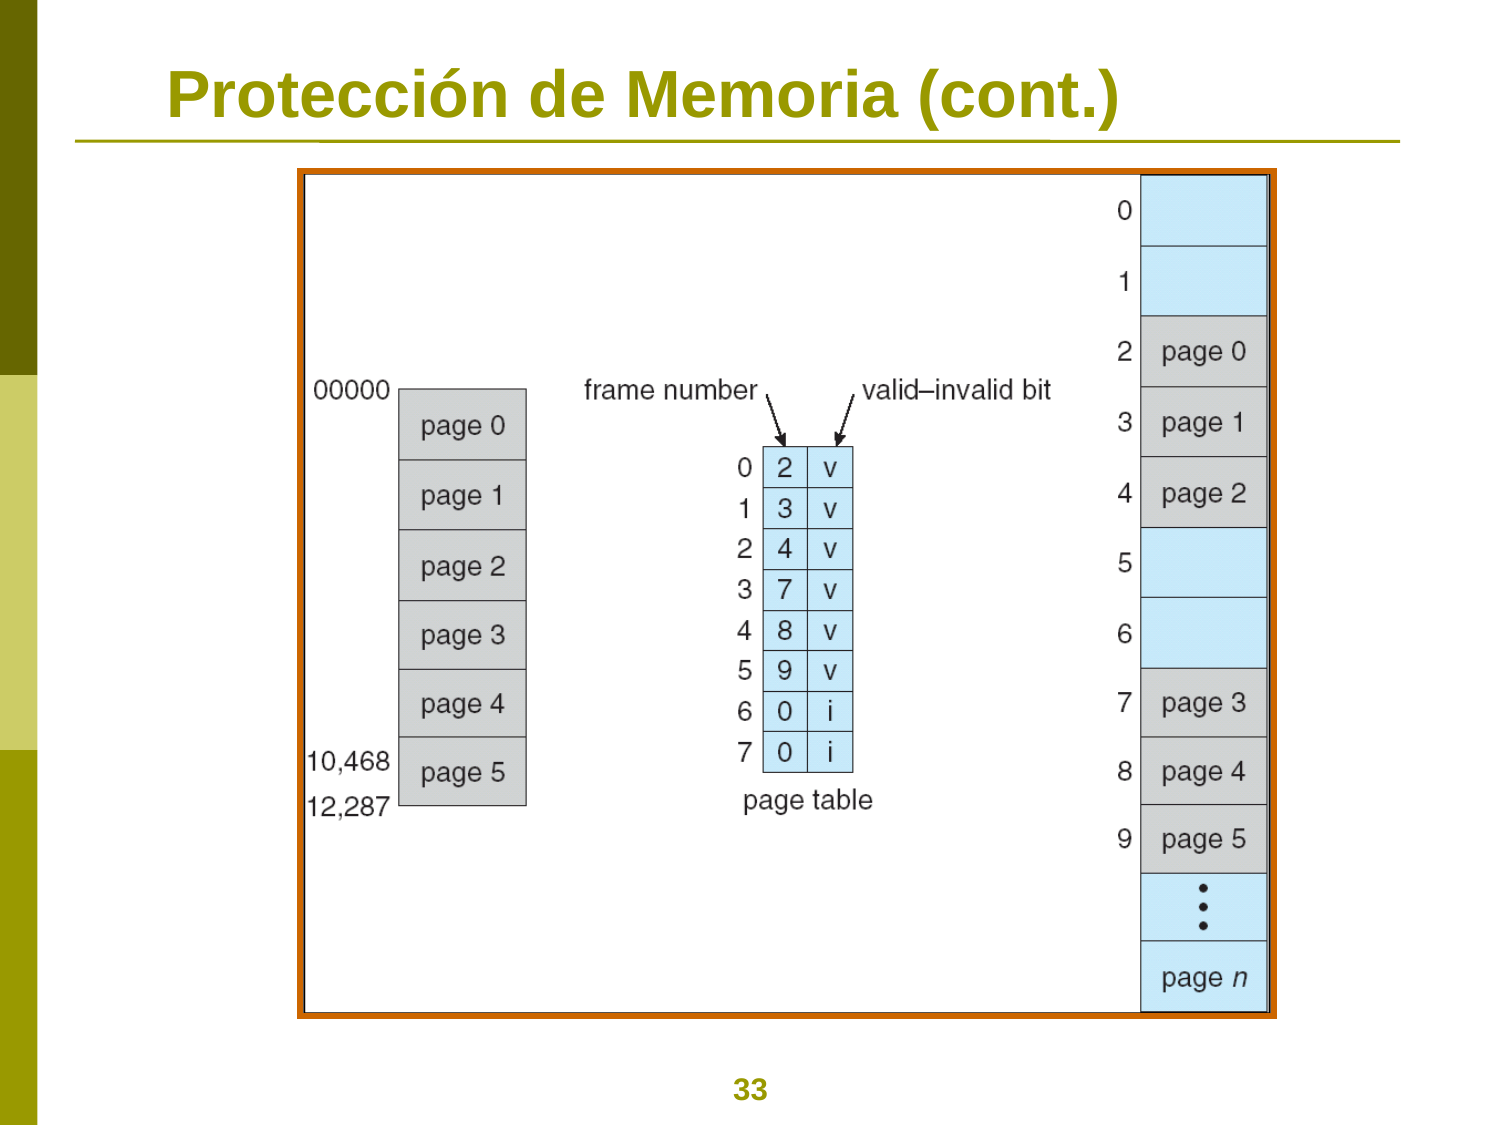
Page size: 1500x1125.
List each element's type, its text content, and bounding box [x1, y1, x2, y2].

picture [303, 173, 1271, 1014]
text_box Protección de Memoria (cont.) [151, 0, 1491, 139]
